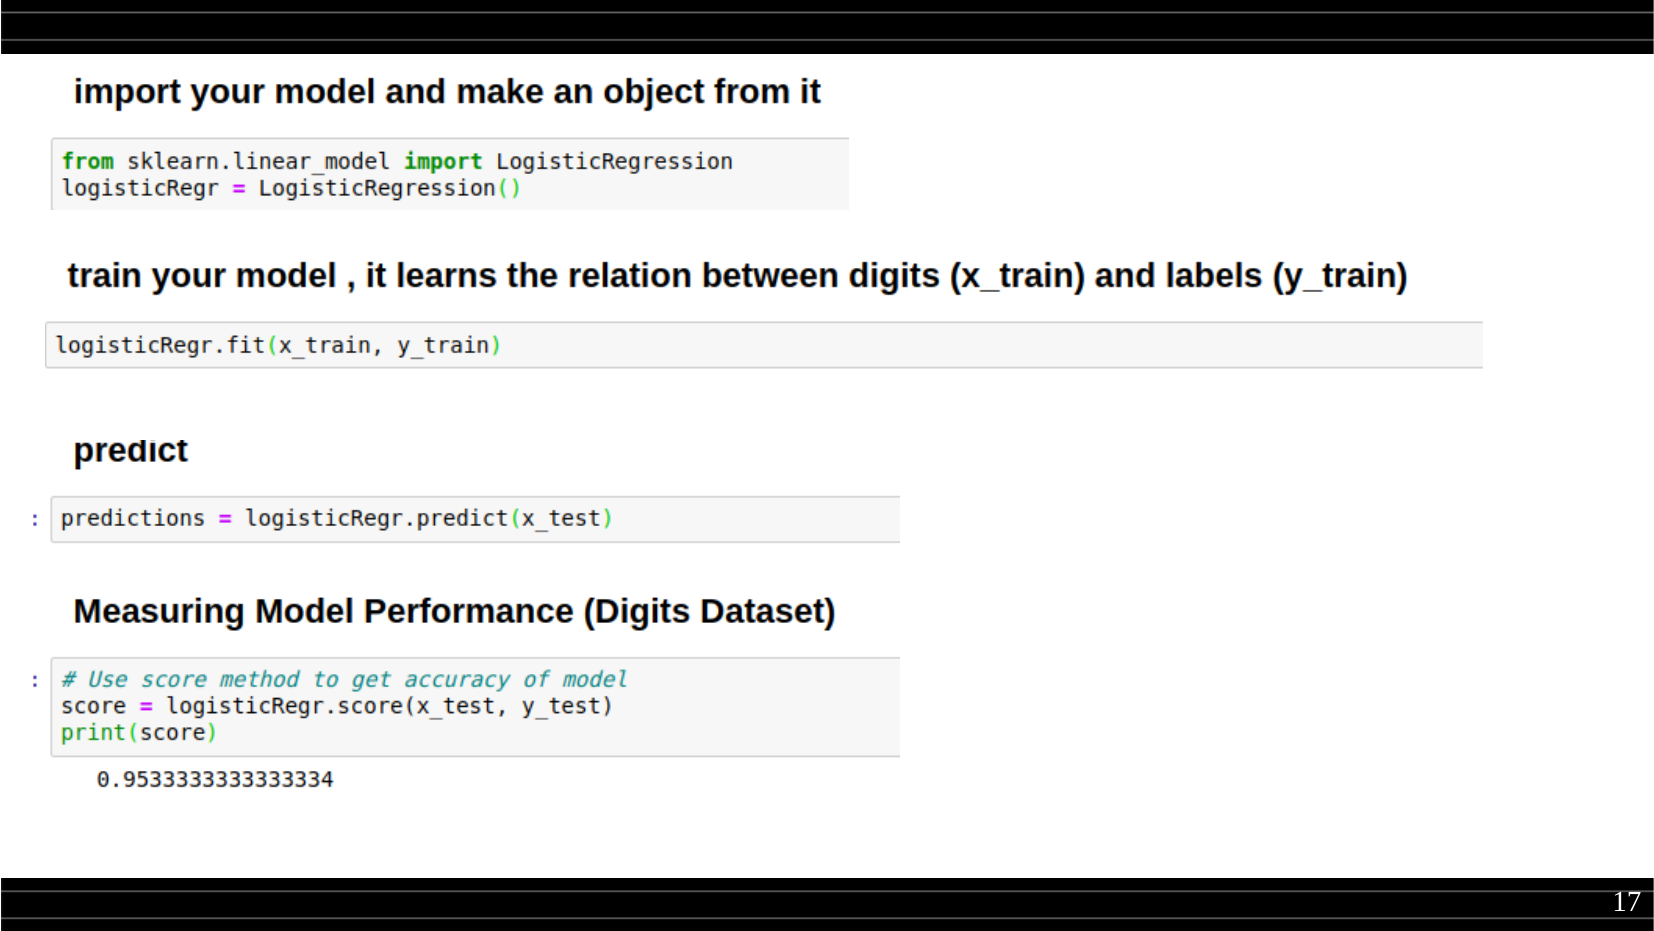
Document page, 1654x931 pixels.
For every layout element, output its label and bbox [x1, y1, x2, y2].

picture [1, 0, 1654, 54]
picture [45, 72, 849, 211]
picture [32, 440, 901, 796]
picture [1, 878, 1654, 931]
picture [45, 256, 1483, 376]
